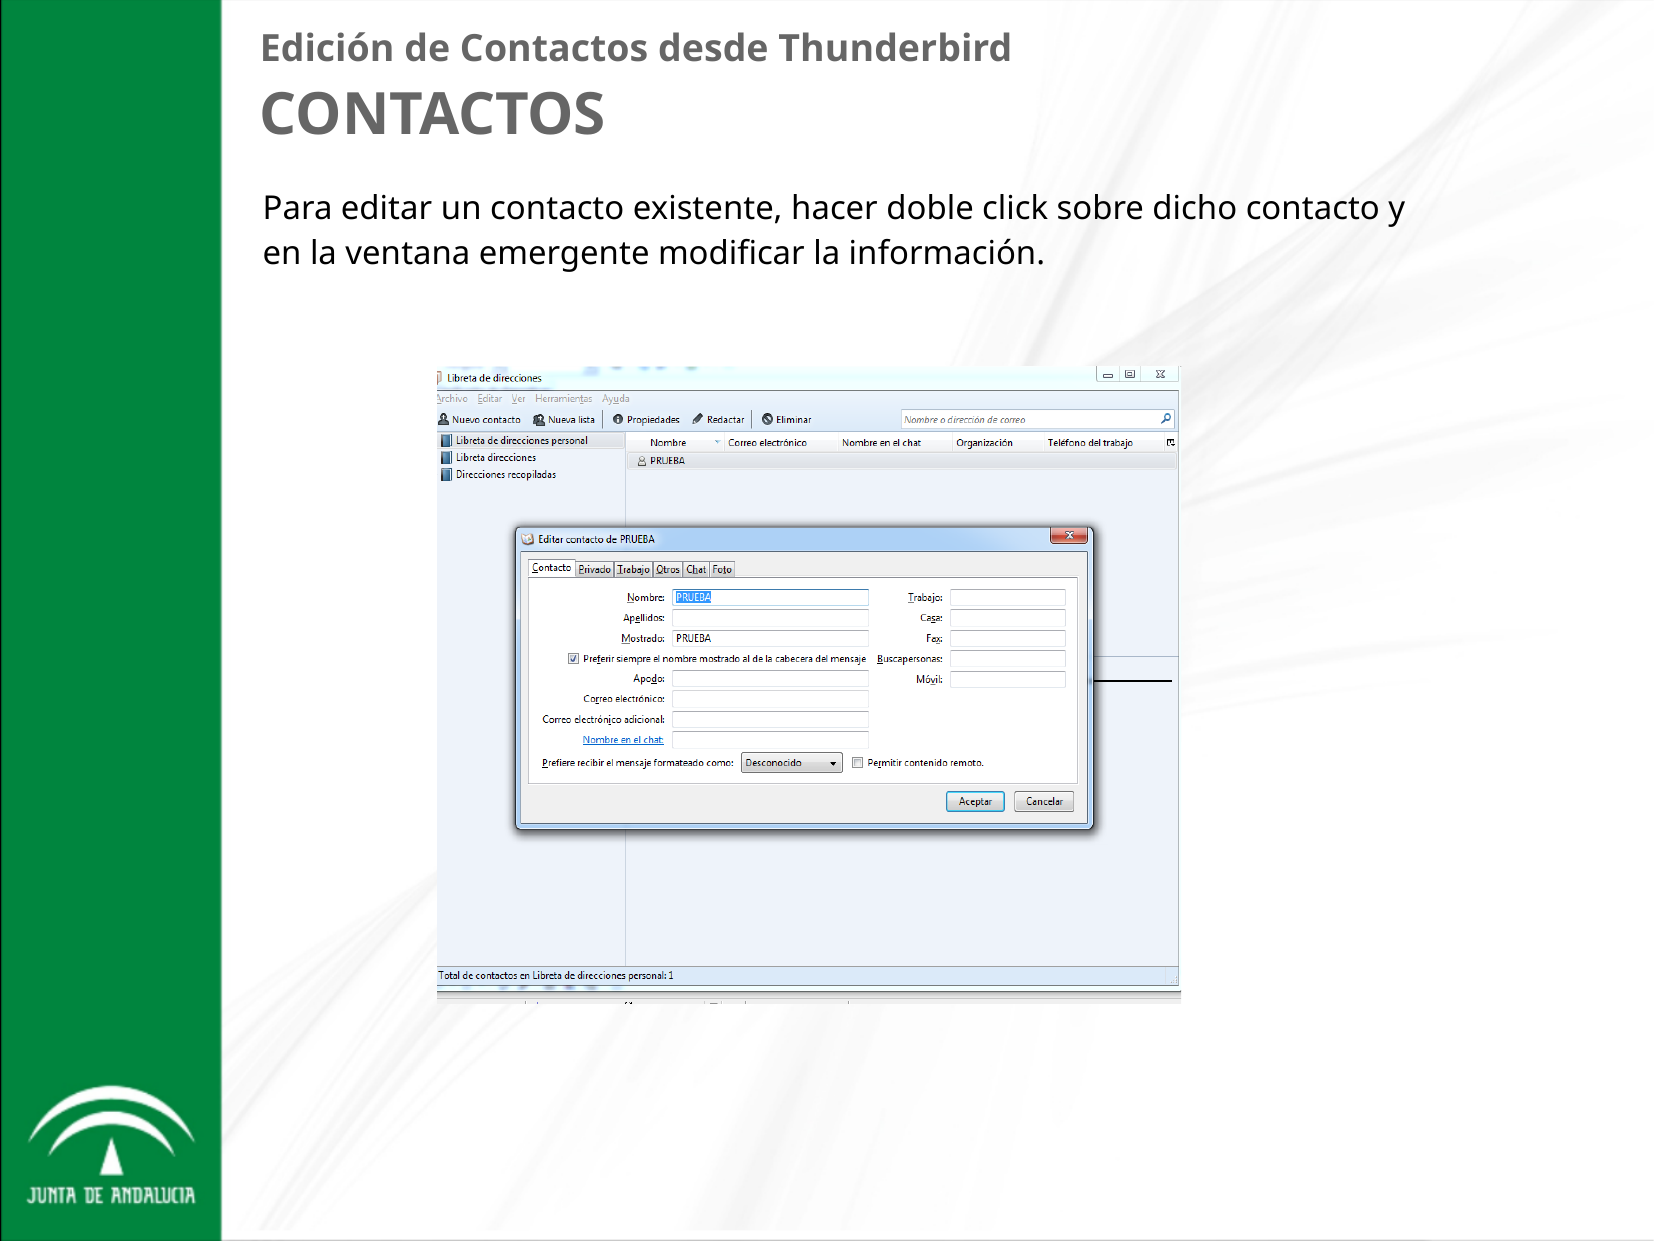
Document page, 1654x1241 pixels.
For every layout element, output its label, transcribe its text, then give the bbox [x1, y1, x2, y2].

text_box Para editar un contacto existente, hacer doble click sobre dicho contacto y en la ventana emergente modificar la información. [177, 177, 1459, 281]
picture [0, 0, 1654, 1241]
title Edición de Contactos desde Thunderbird CONTACTOS [259, 30, 1577, 143]
